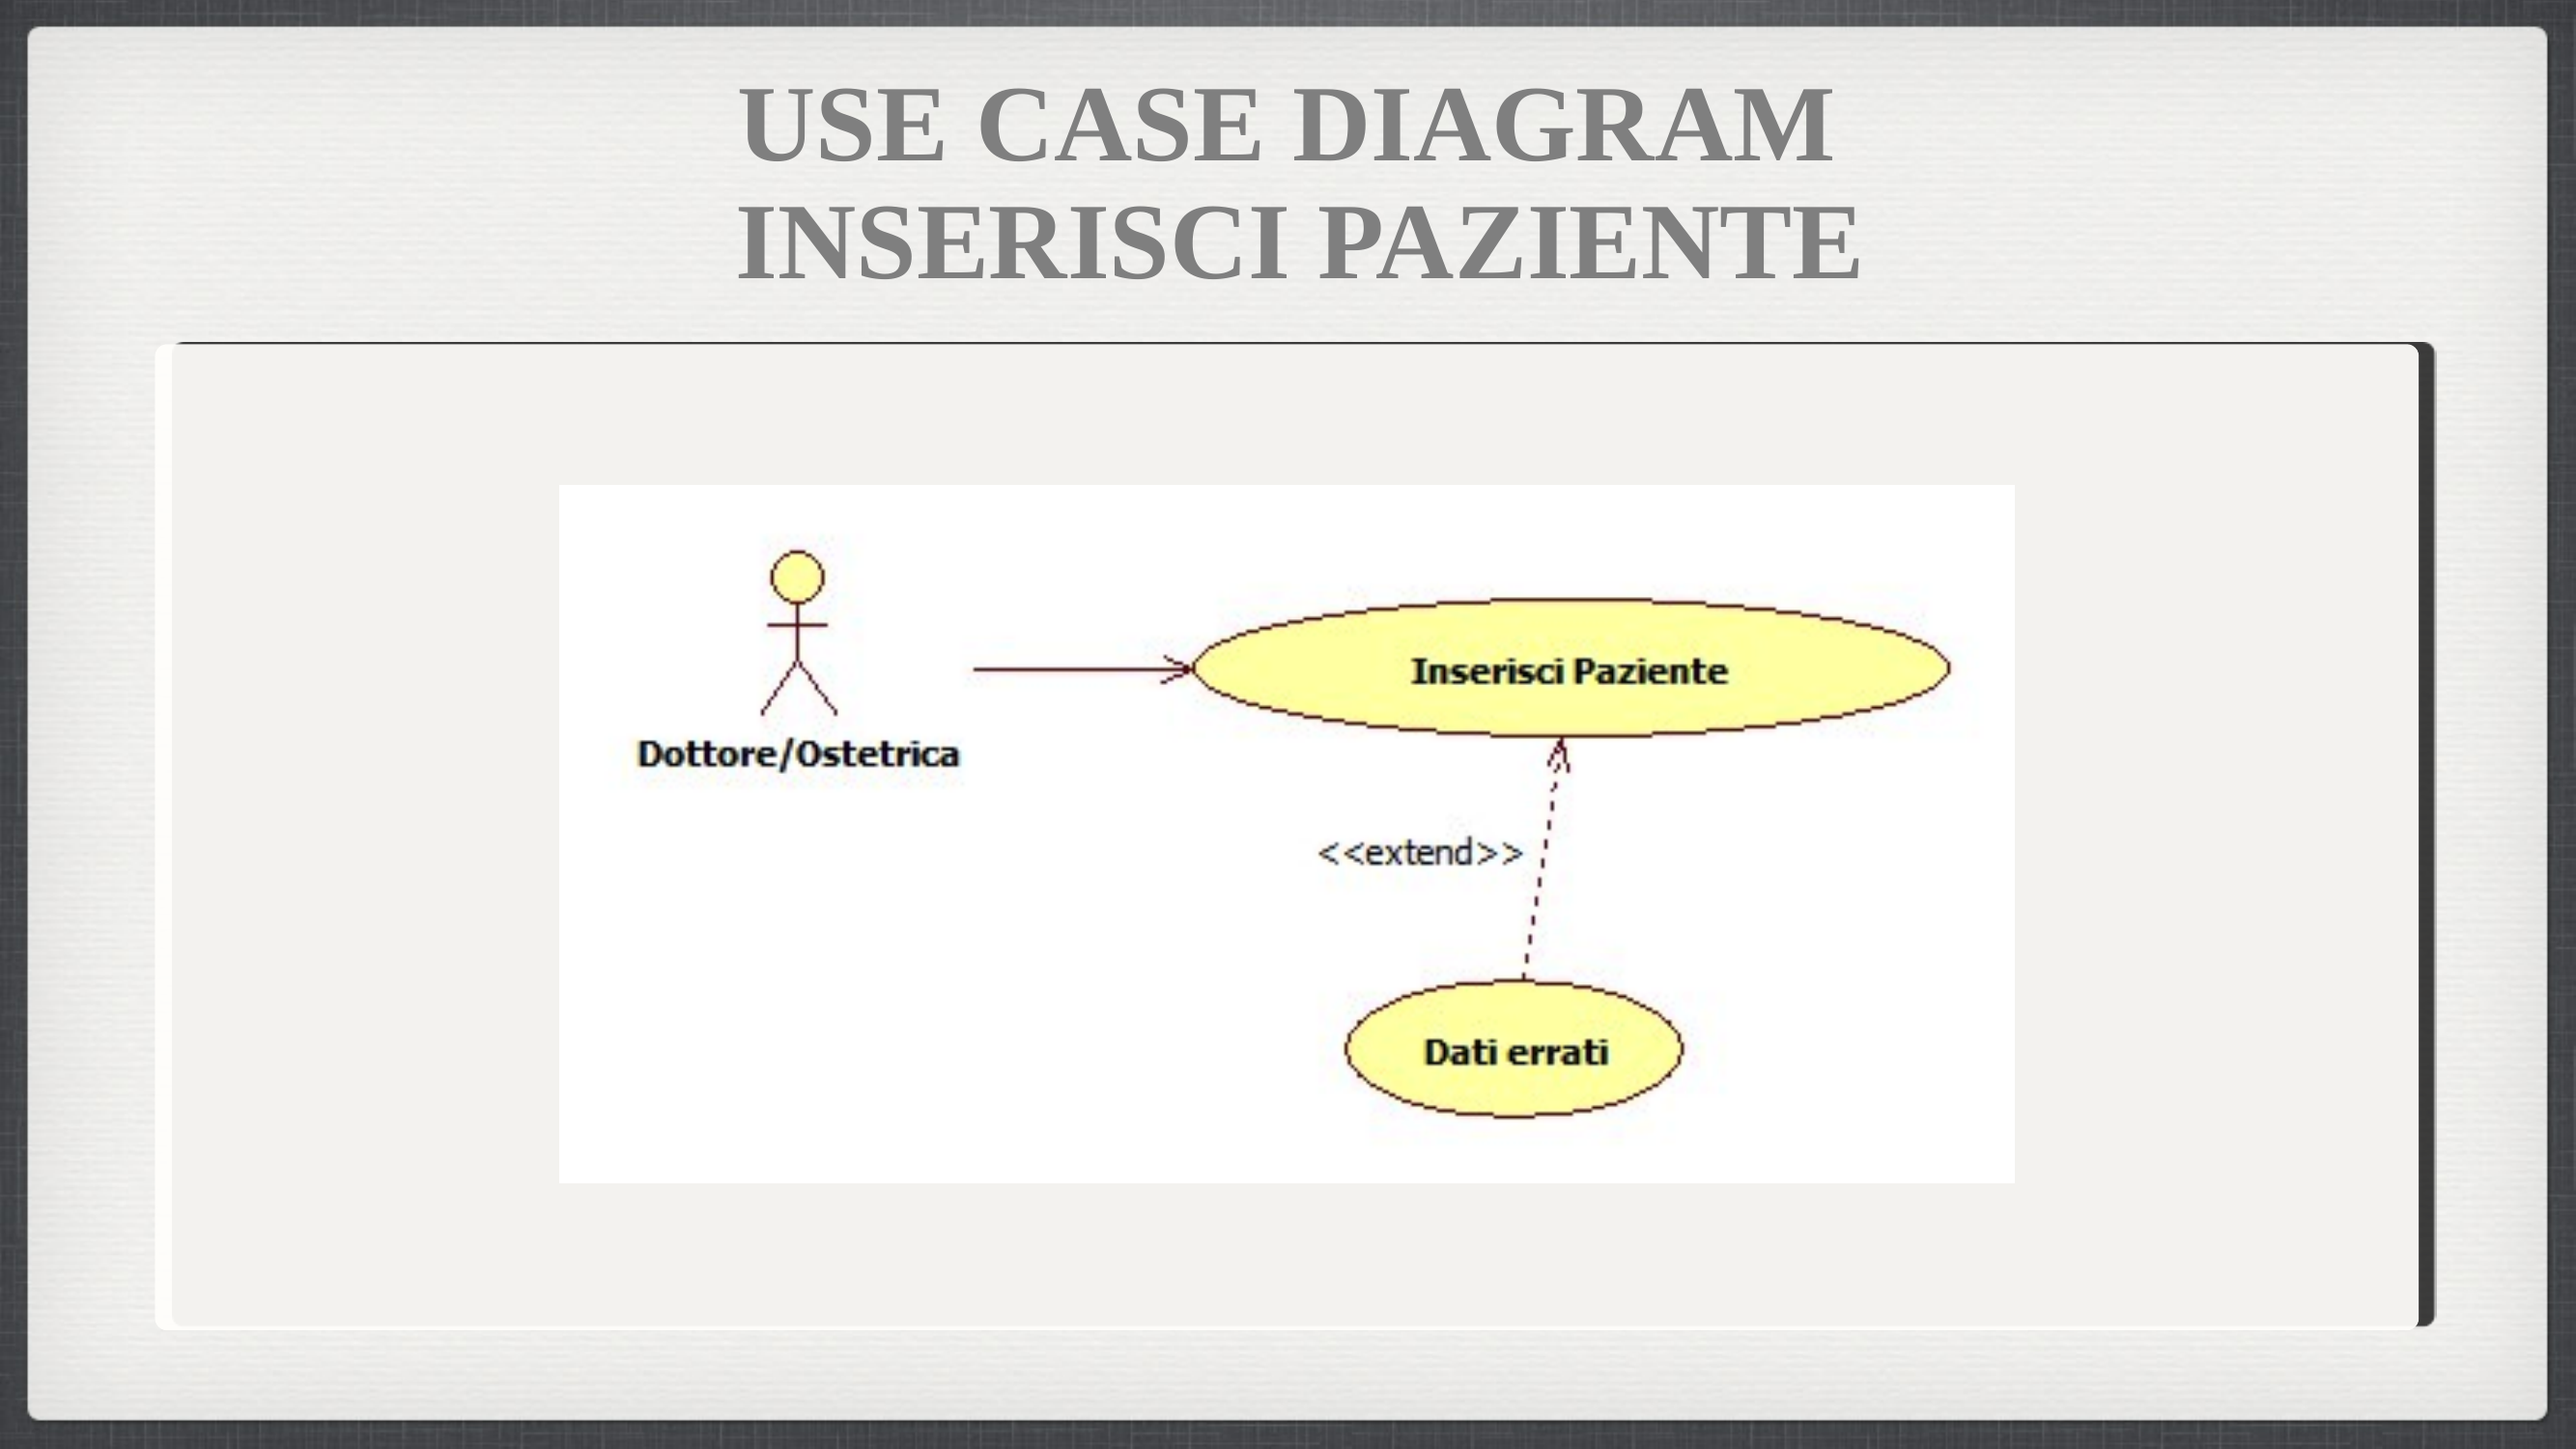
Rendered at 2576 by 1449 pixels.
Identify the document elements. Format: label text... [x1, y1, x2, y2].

title USE CASE DIAGRAM INSERISCI PAZIENTE [214, 59, 2359, 428]
picture [0, 0, 2576, 1449]
